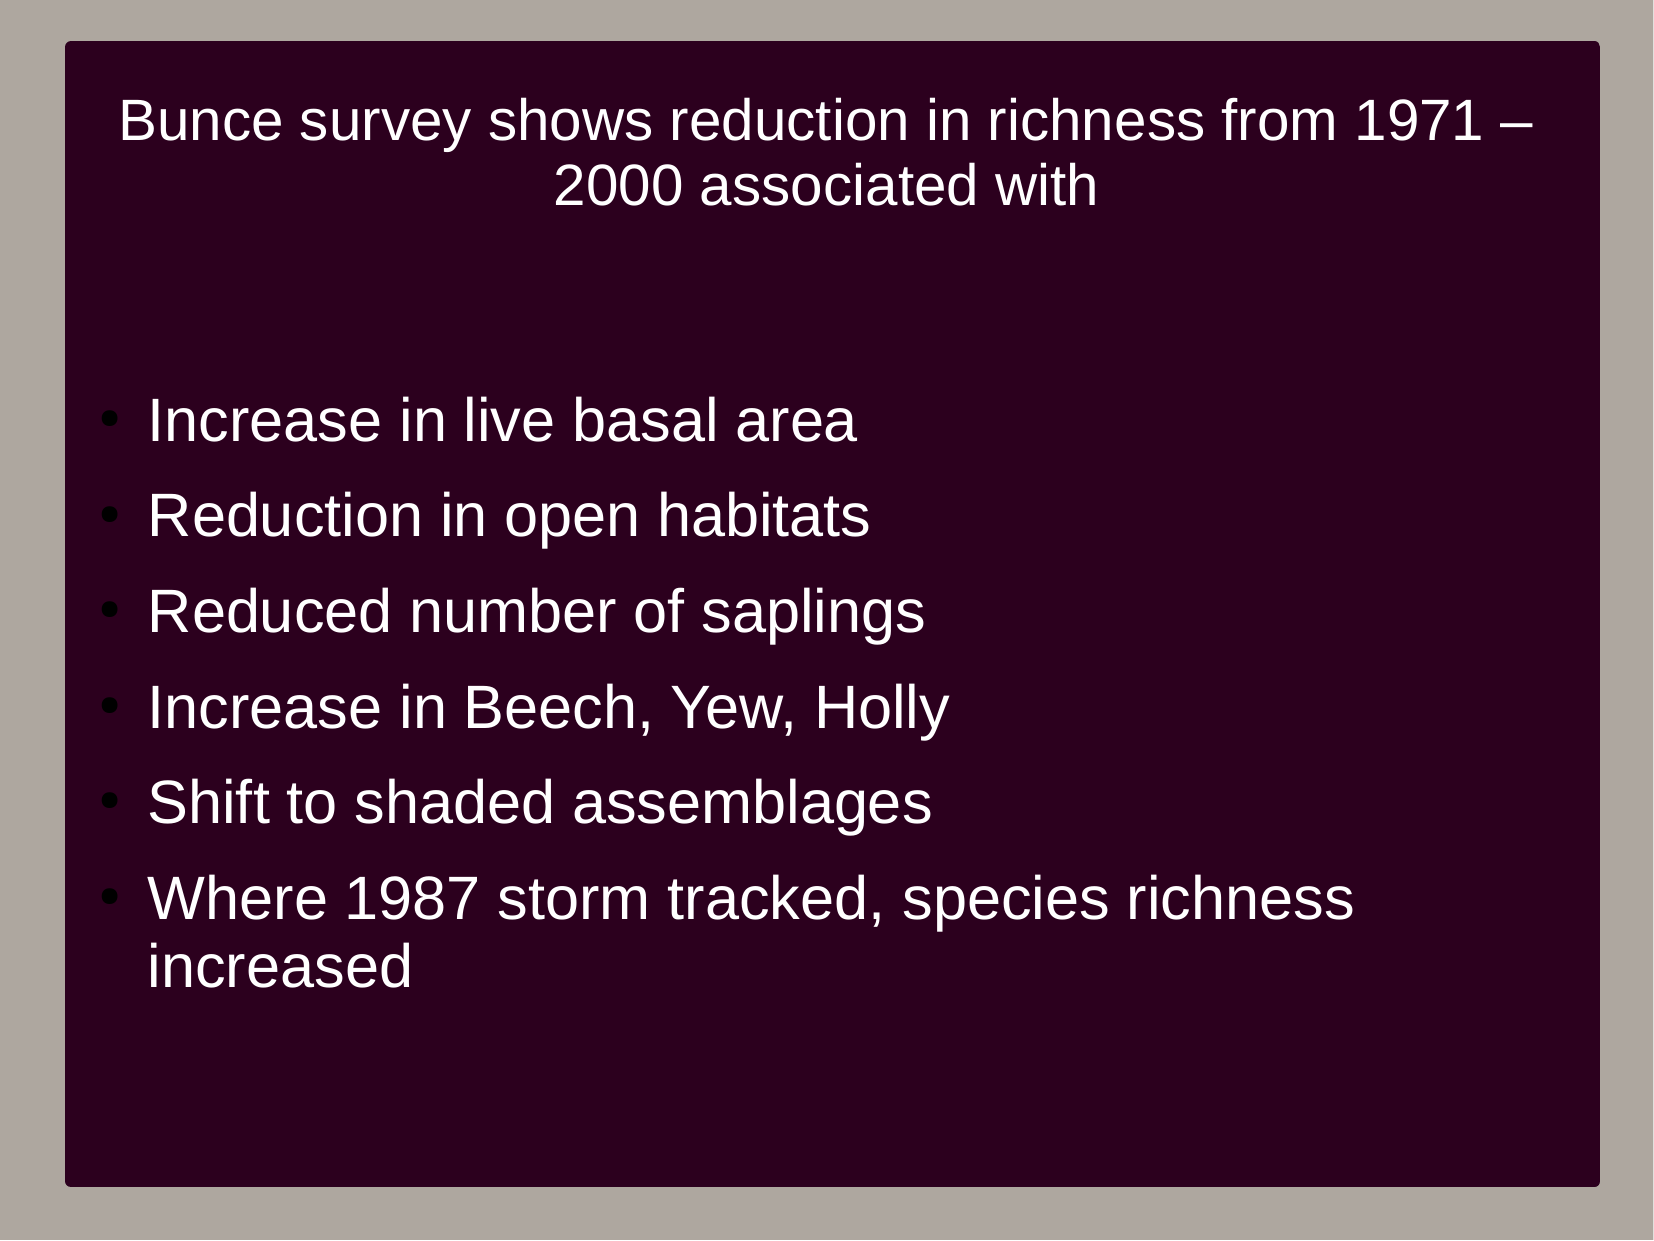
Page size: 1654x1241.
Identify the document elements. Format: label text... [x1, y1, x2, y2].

text_box [70, 47, 1595, 1182]
list Increase in live basal area Reduction in open habitats Reduced number of saplings Increase in Beech, Yew, Holly Shift to shaded assemblages Where 1987 storm tracked, species richness increased [82, 290, 1571, 1010]
title Bunce survey shows reduction in richness from 1971 – 2000 associated with [82, 49, 1571, 257]
